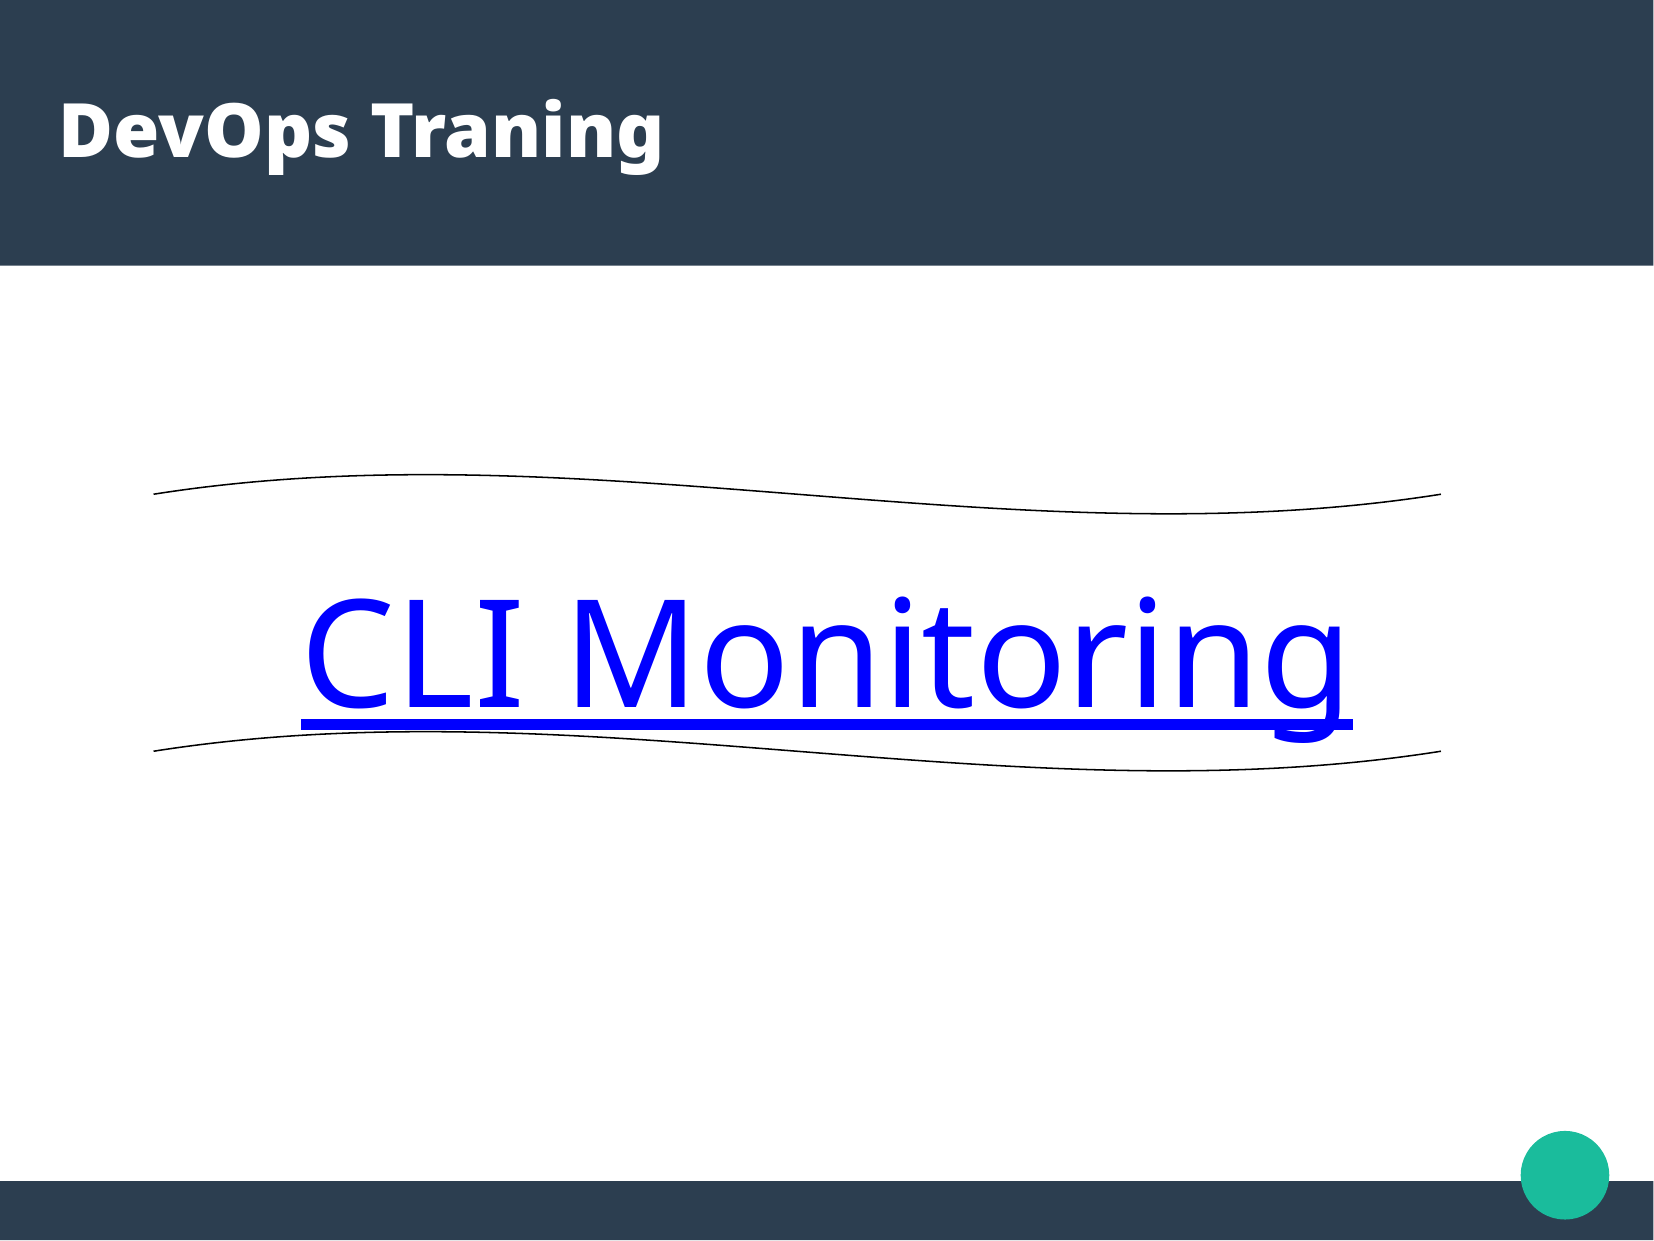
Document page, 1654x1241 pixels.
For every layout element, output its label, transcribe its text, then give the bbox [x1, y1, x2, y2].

title DevOps Traning [59, 49, 1595, 207]
subtitle CLI Monitoring [82, 290, 1571, 1010]
